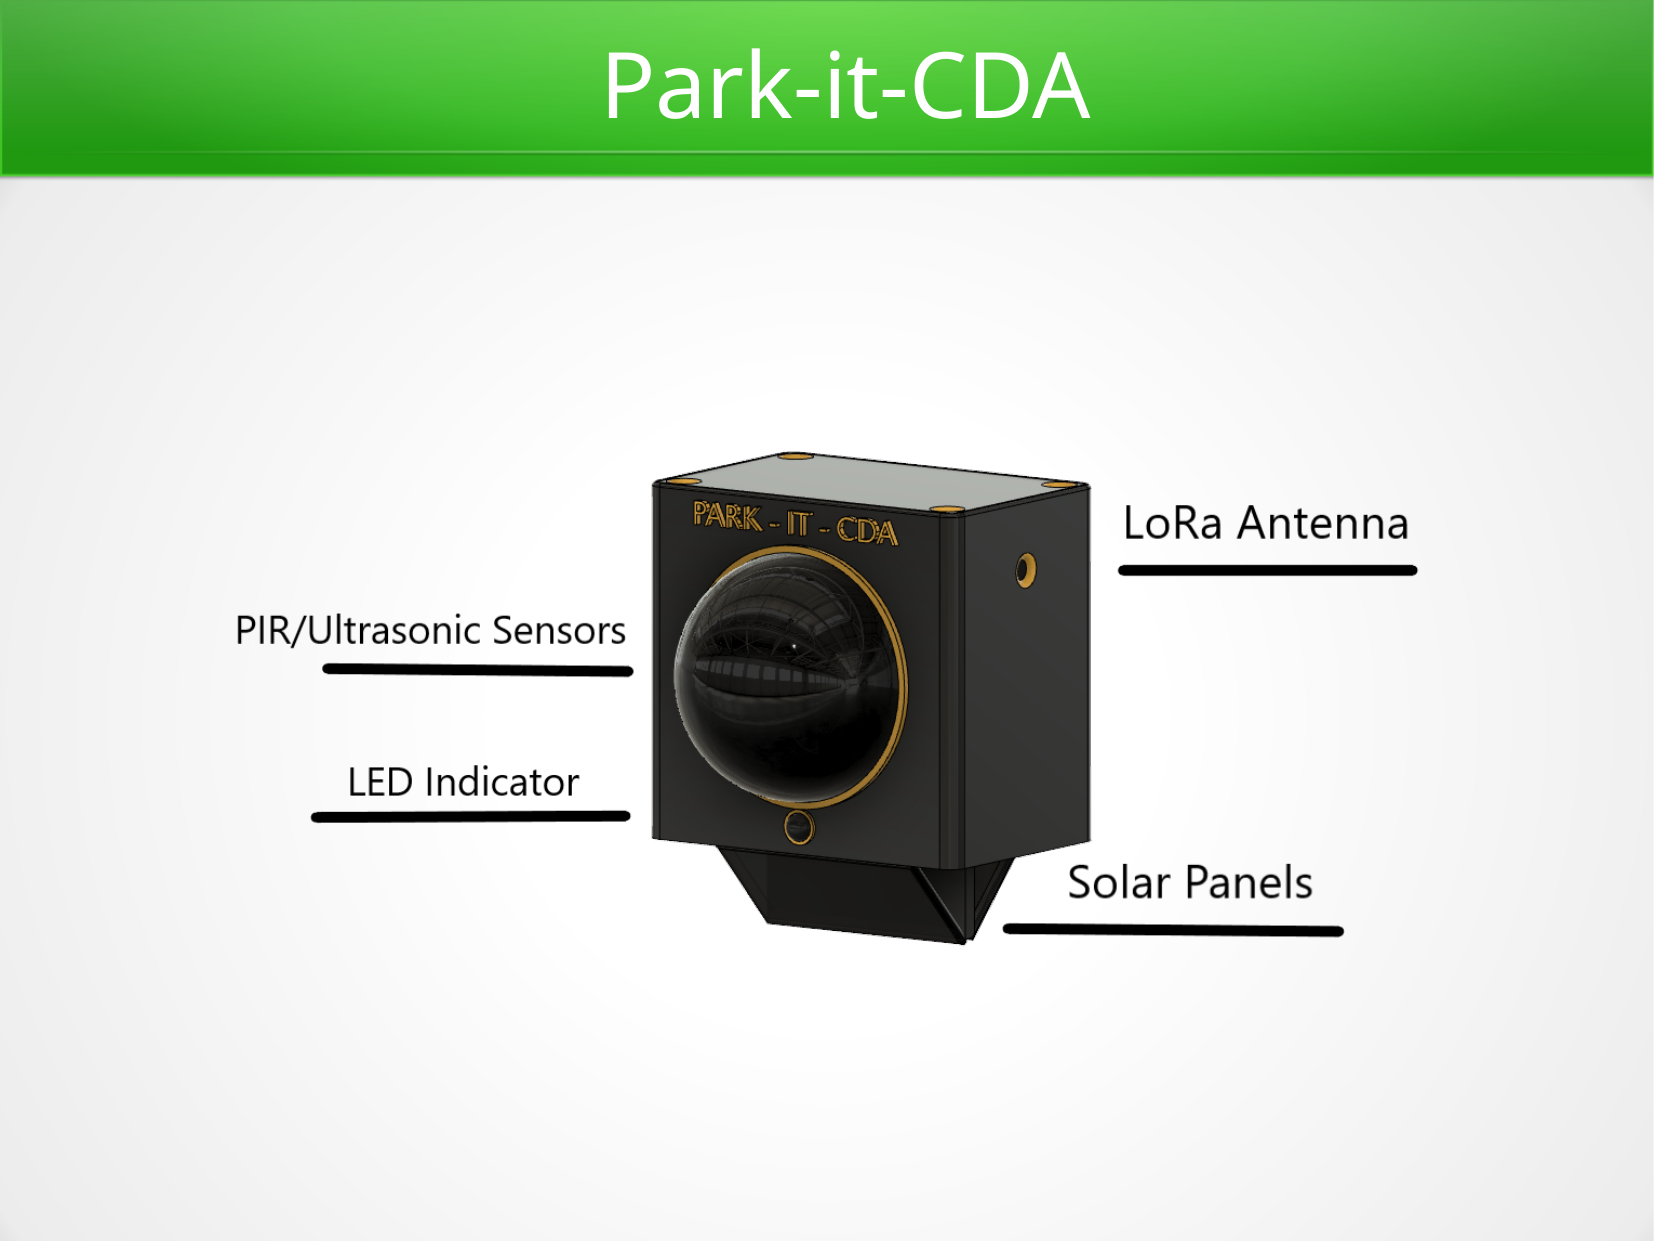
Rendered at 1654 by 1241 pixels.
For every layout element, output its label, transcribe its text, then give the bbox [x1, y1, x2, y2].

picture [0, 0, 1654, 1241]
title Park-it-CDA [101, 15, 1591, 152]
